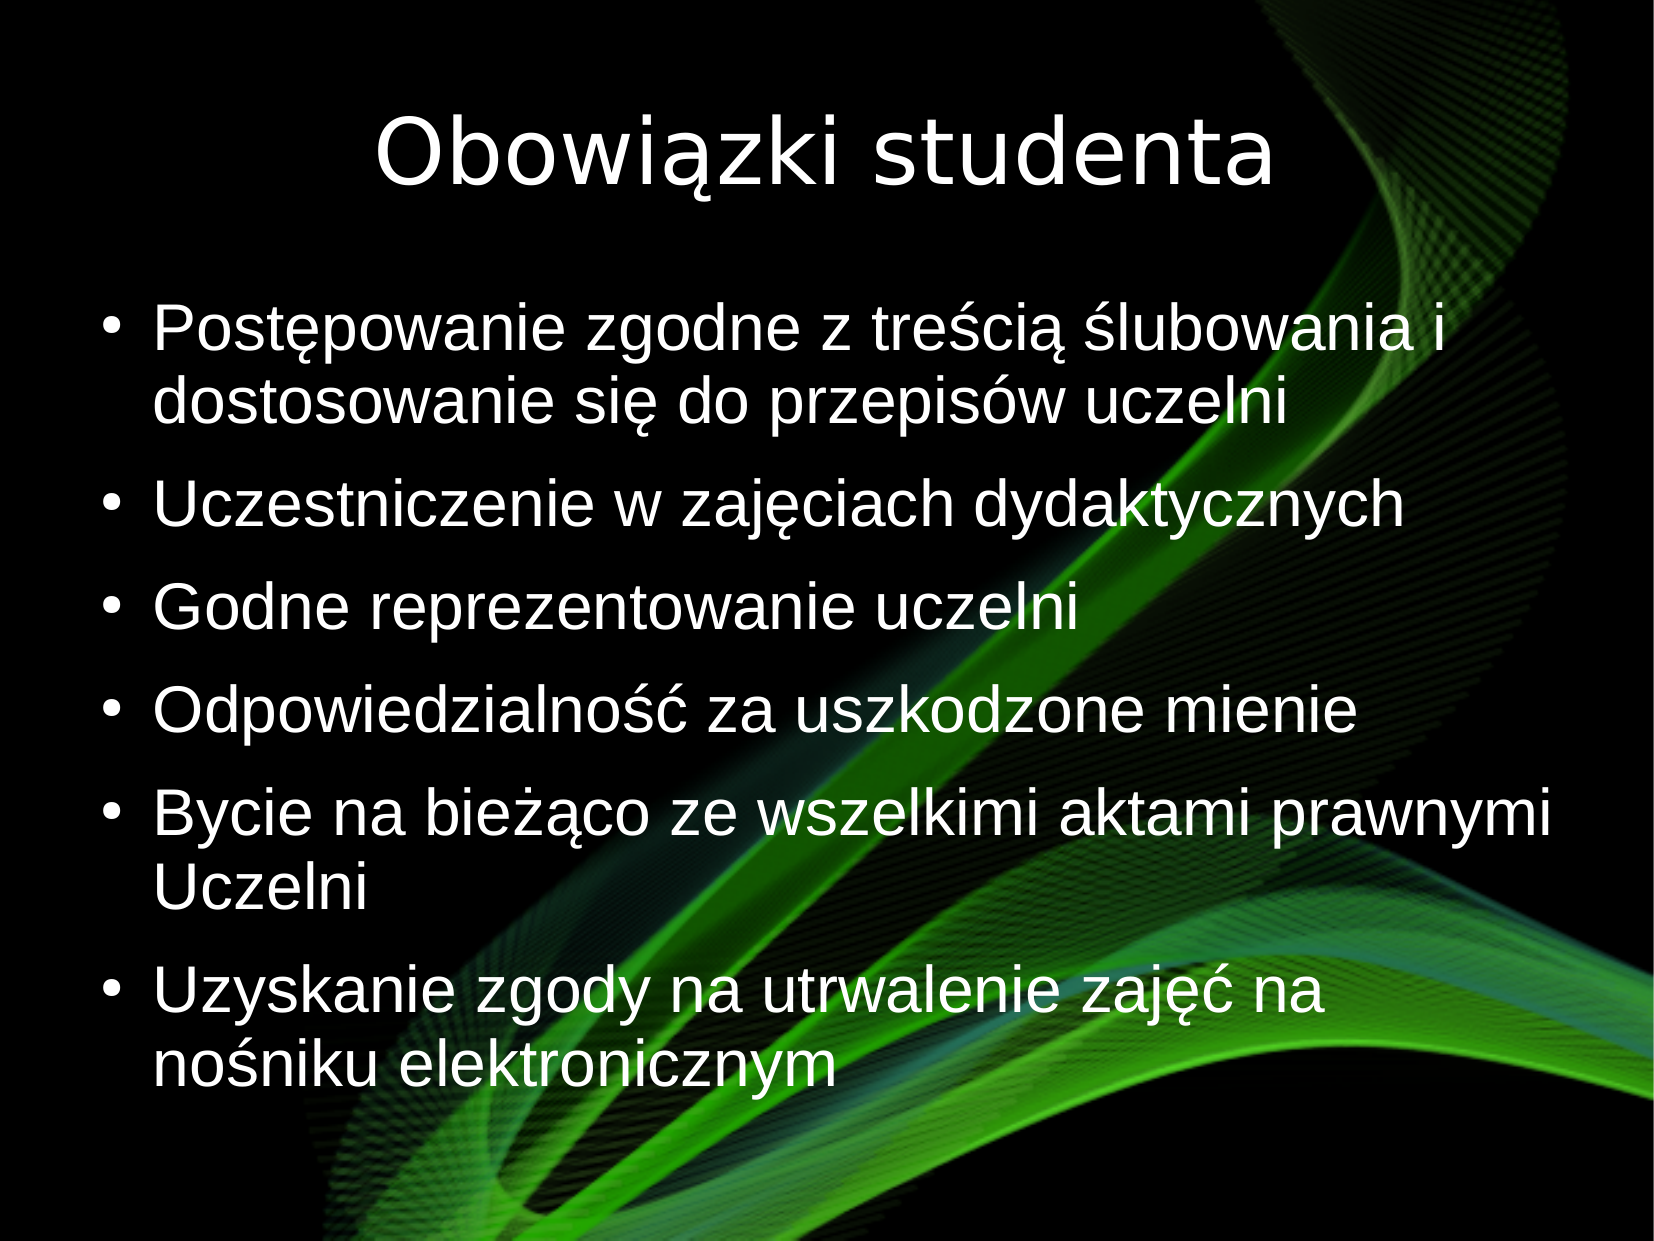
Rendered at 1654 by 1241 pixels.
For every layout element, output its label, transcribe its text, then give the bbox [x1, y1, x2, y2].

list Postępowanie zgodne z treścią ślubowania i dostosowanie się do przepisów uczelni Uczestniczenie w zajęciach dydaktycznych Godne reprezentowanie uczelni Odpowiedzialność za uszkodzone mienie Bycie na bieżąco ze wszelkimi aktami prawnymi Uczelni Uzyskanie zgody na utrwalenie zajęć na nośniku elektronicznym [82, 290, 1571, 1109]
picture [0, 0, 1654, 1241]
title Obowiązki studenta [82, 49, 1571, 257]
